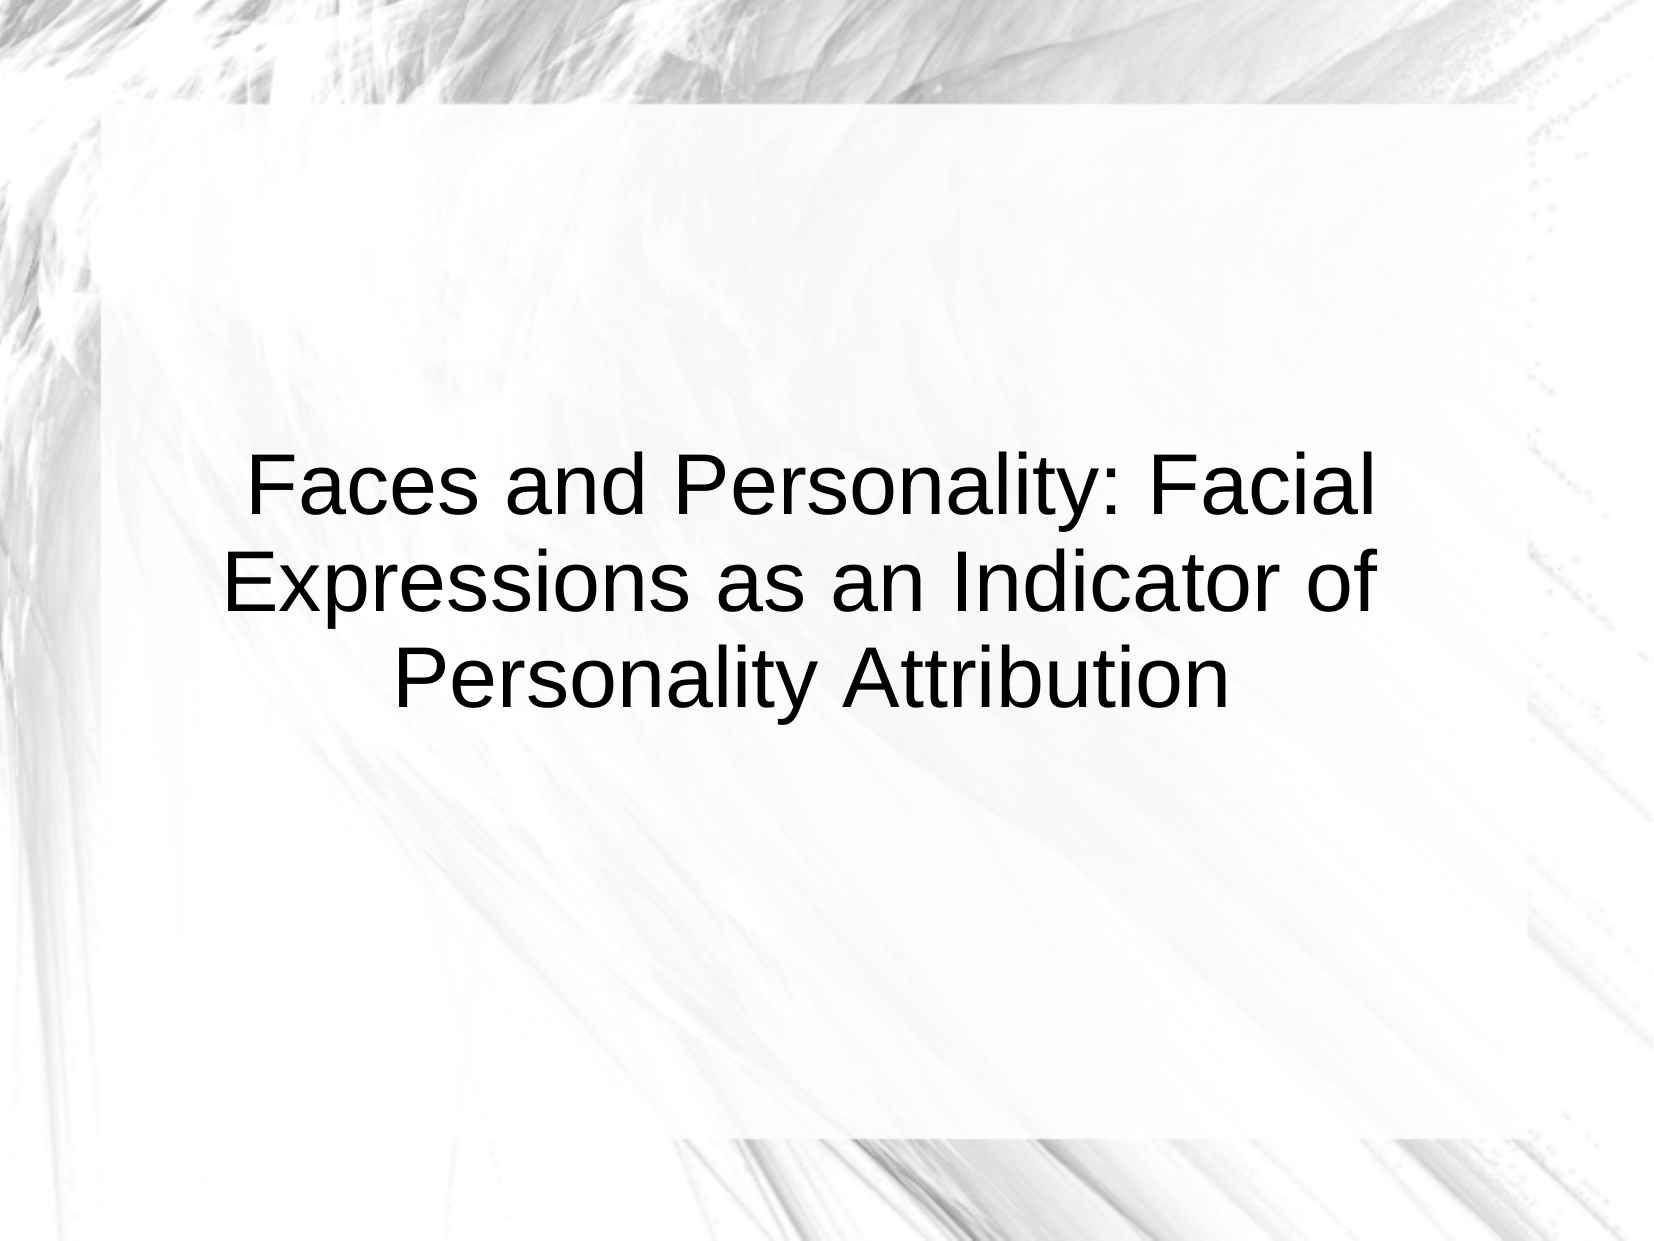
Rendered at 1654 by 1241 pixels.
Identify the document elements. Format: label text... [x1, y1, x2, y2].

picture [0, 0, 1654, 1241]
title Faces and Personality: Facial Expressions as an Indicator of Personality Attribution [118, 0, 1506, 319]
list [118, 319, 1571, 945]
